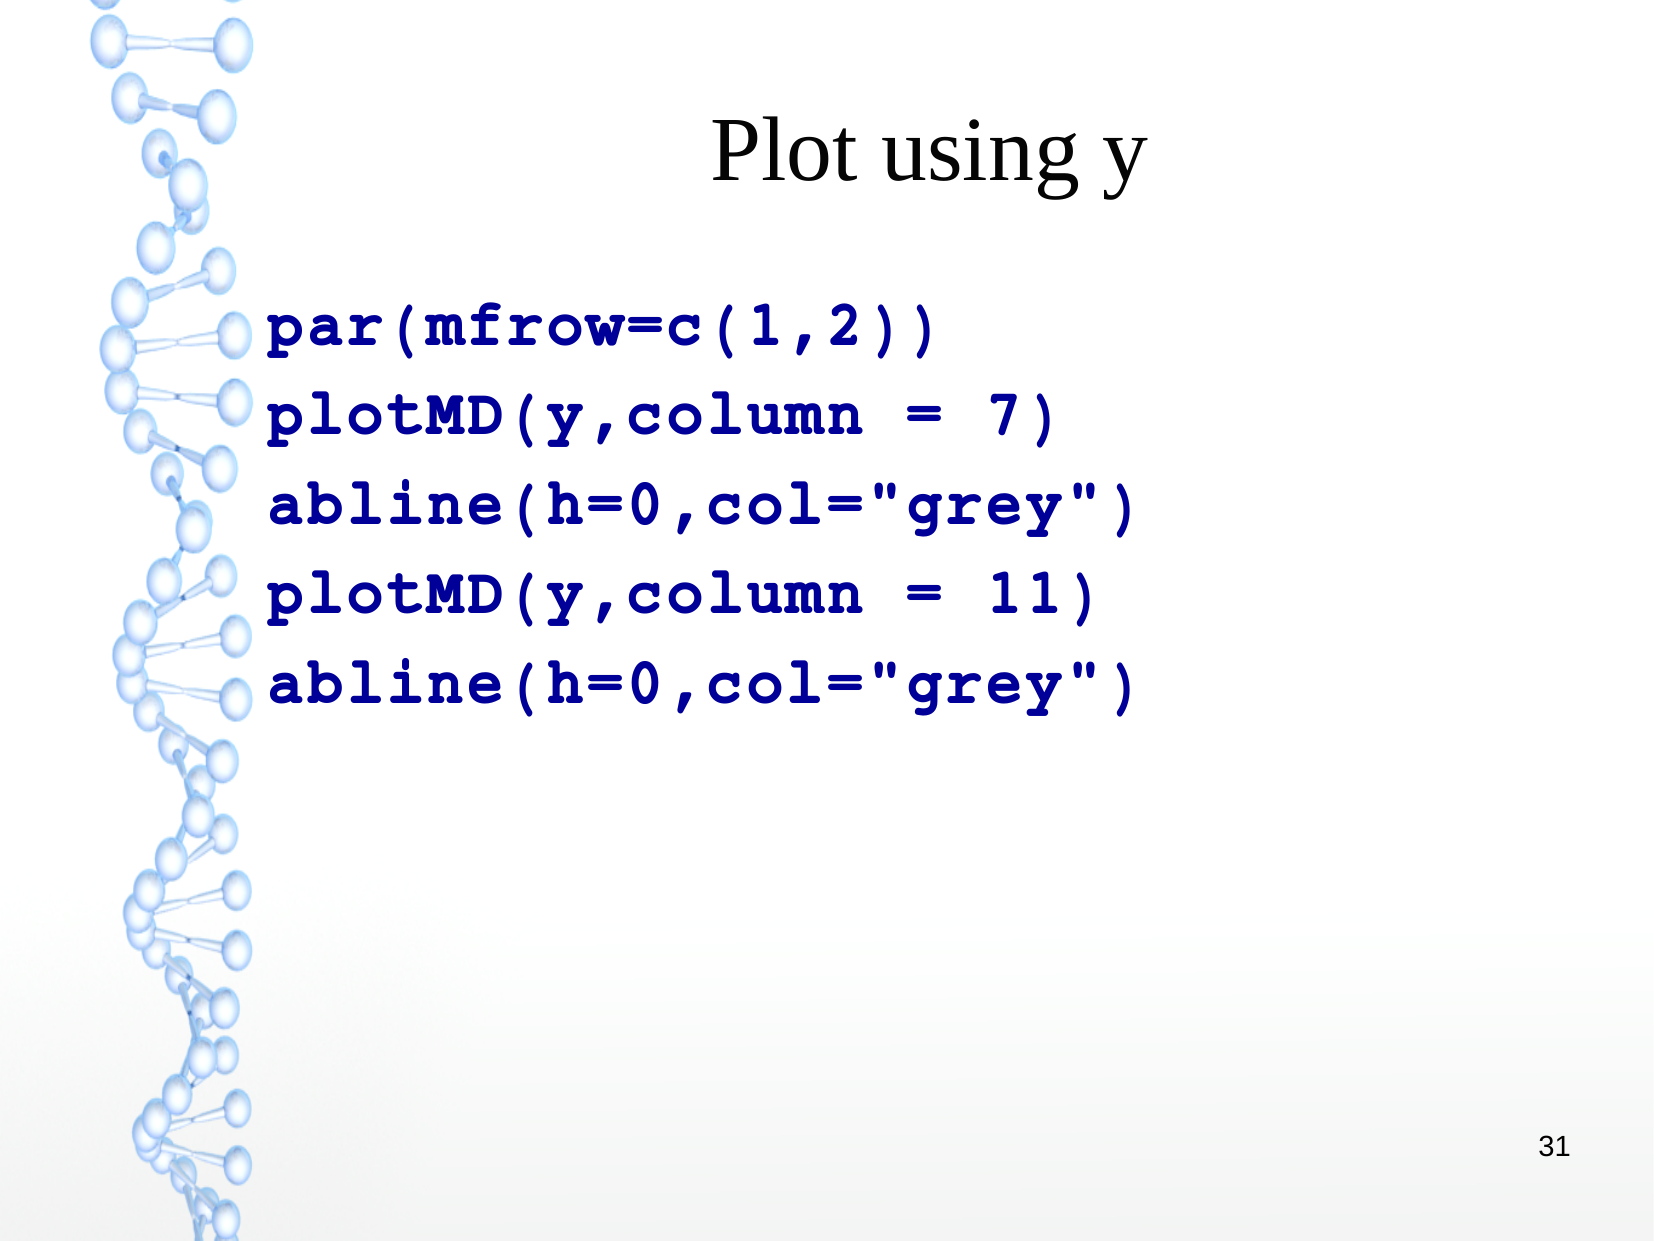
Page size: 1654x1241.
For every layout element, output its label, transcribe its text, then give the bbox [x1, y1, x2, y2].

picture [0, 0, 1654, 1241]
list par(mfrow=c(1,2)) plotMD(y,column = 7) abline(h=0,col="grey") plotMD(y,column = 11) abline(h=0,col="grey") [265, 299, 1595, 1019]
title Plot using y [265, 47, 1595, 252]
